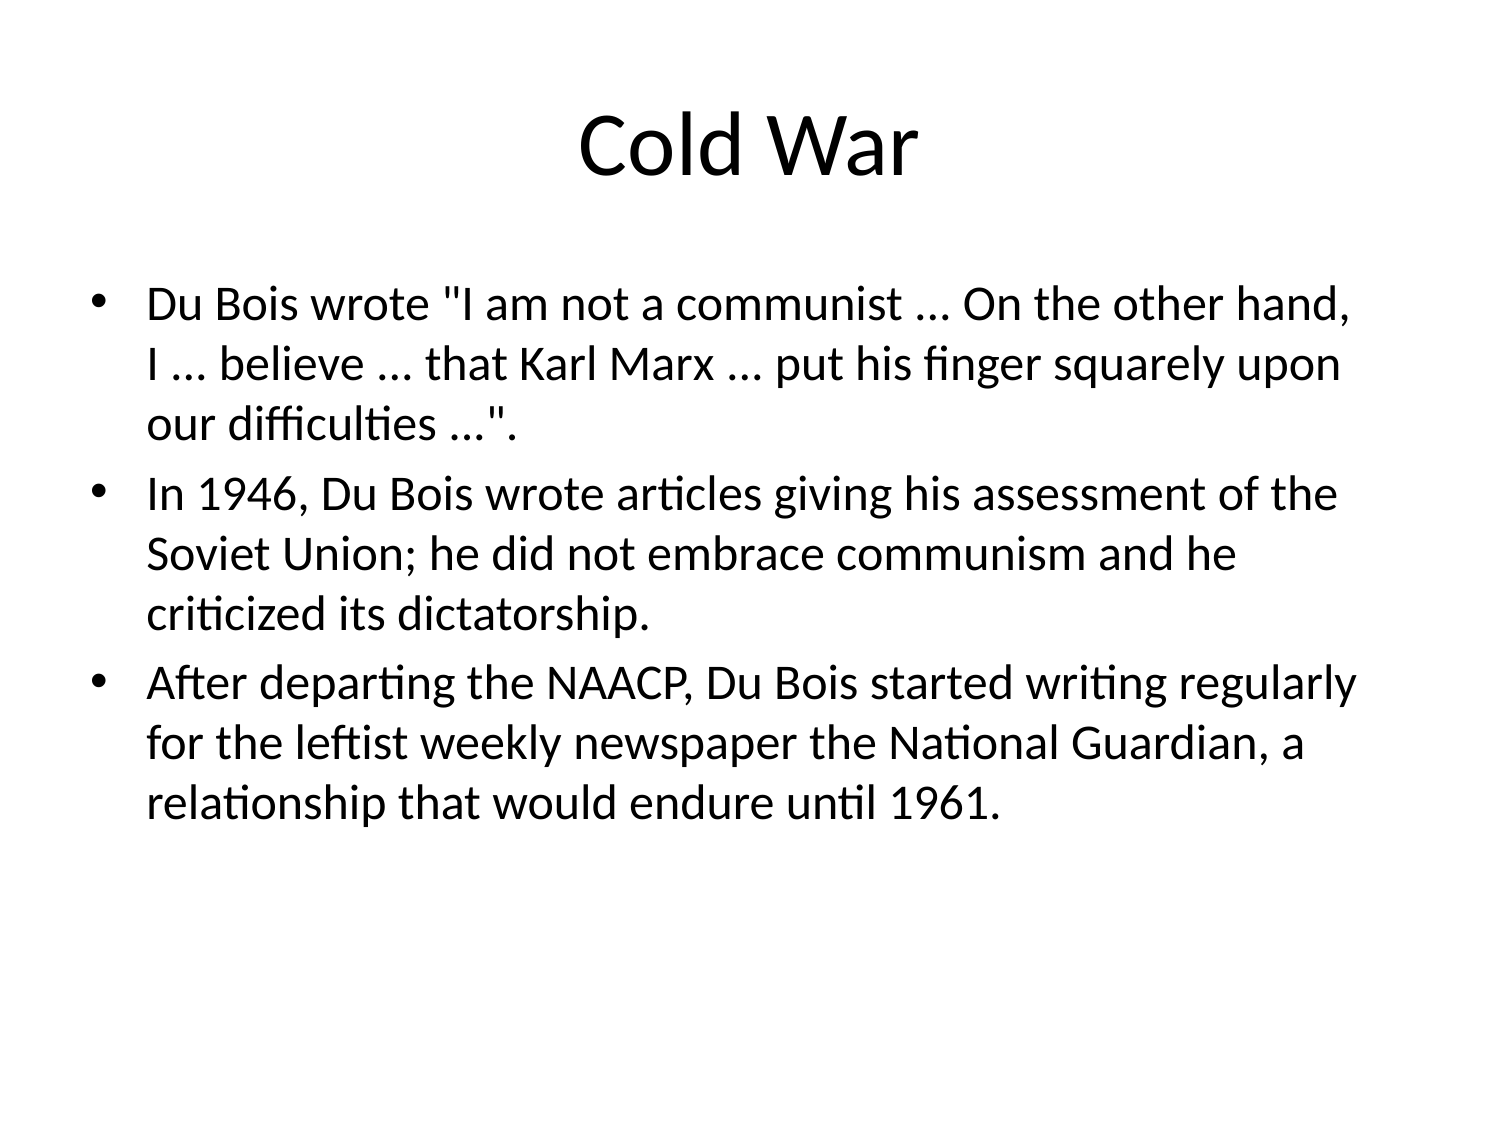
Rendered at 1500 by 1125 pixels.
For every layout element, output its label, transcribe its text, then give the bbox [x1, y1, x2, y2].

title Cold War [75, 45, 1425, 233]
list Du Bois wrote "I am not a communist ... On the other hand, I ... believe ... that Karl Marx ... put his finger squarely upon our difficulties ...". In 1946, Du Bois wrote articles giving his assessment of the Soviet Union; he did not embrace communism and he criticized its dictatorship. After departing the NAACP, Du Bois started writing regularly for the leftist weekly newspaper the National Guardian, a relationship that would endure until 1961. [75, 262, 1425, 1005]
